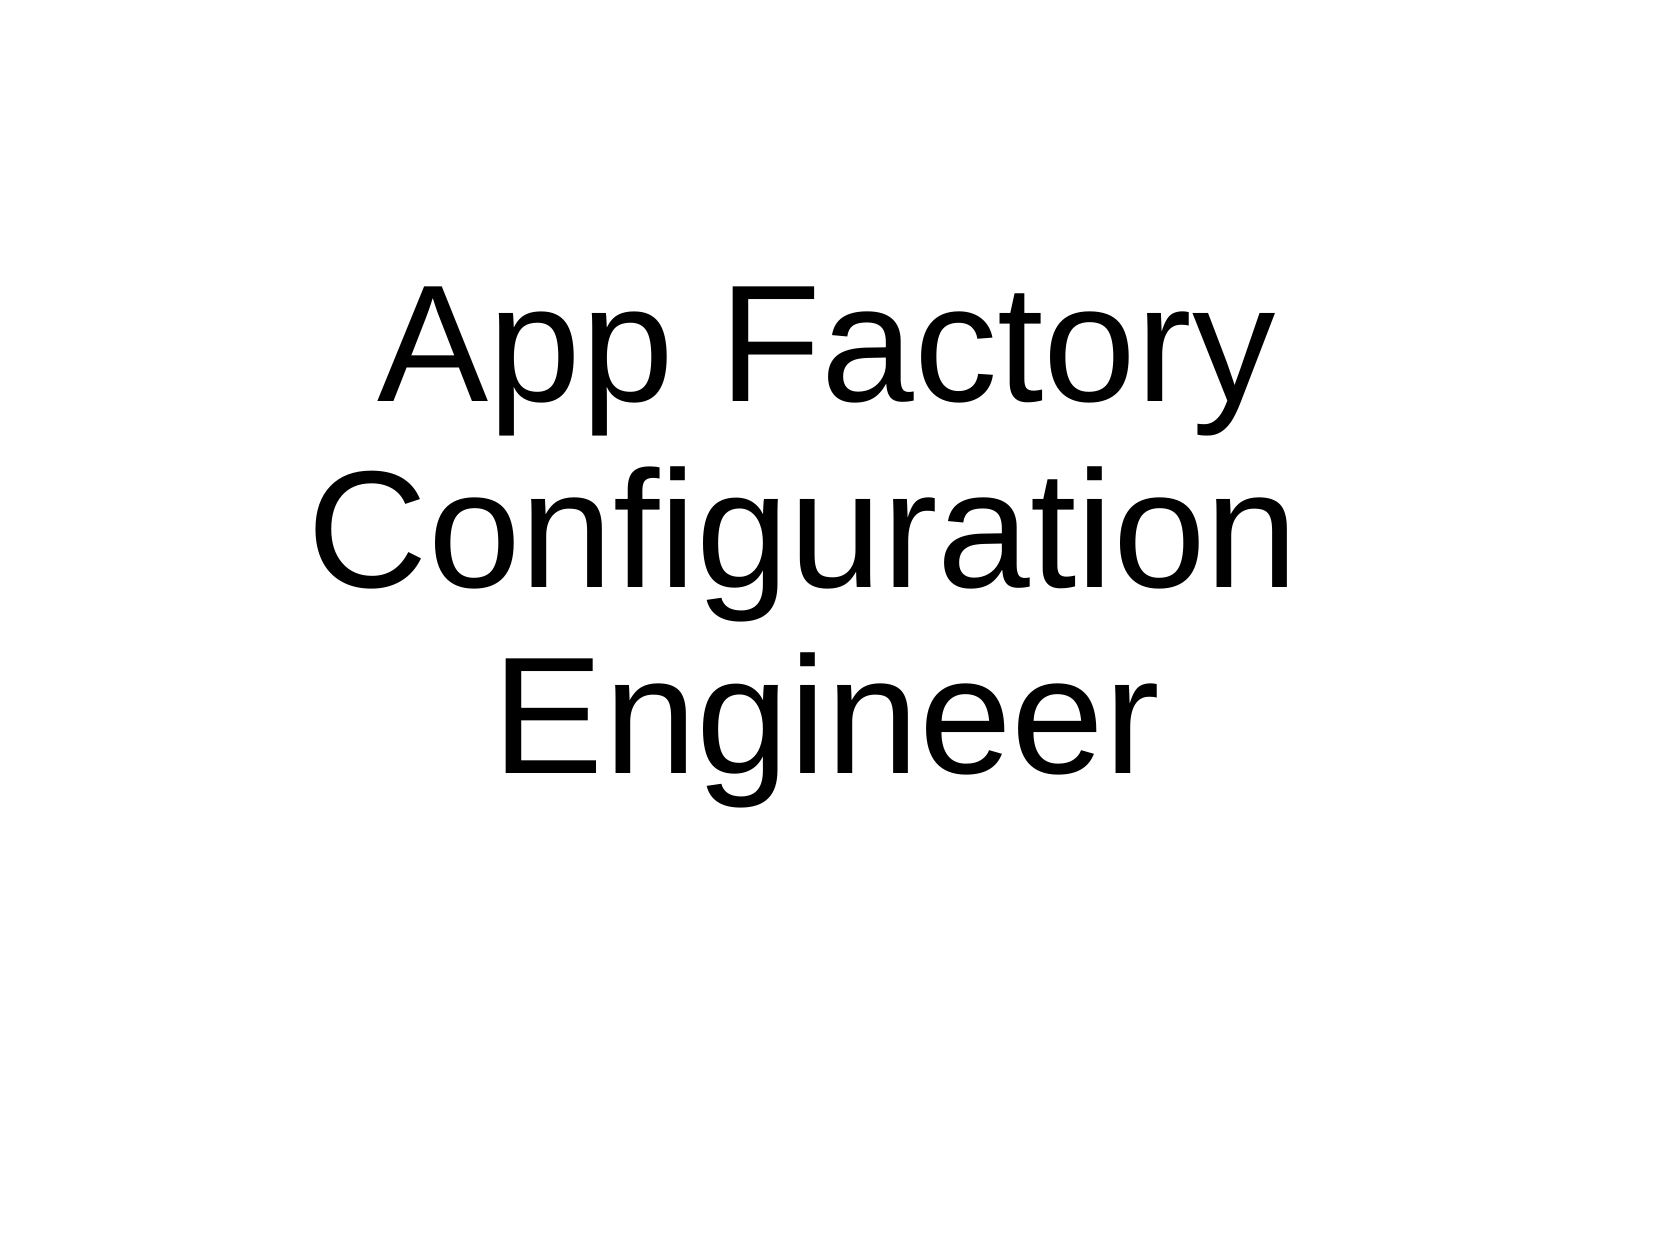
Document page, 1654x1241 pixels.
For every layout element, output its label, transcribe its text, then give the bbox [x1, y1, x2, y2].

subtitle App Factory Configuration Engineer [82, 49, 1571, 1010]
